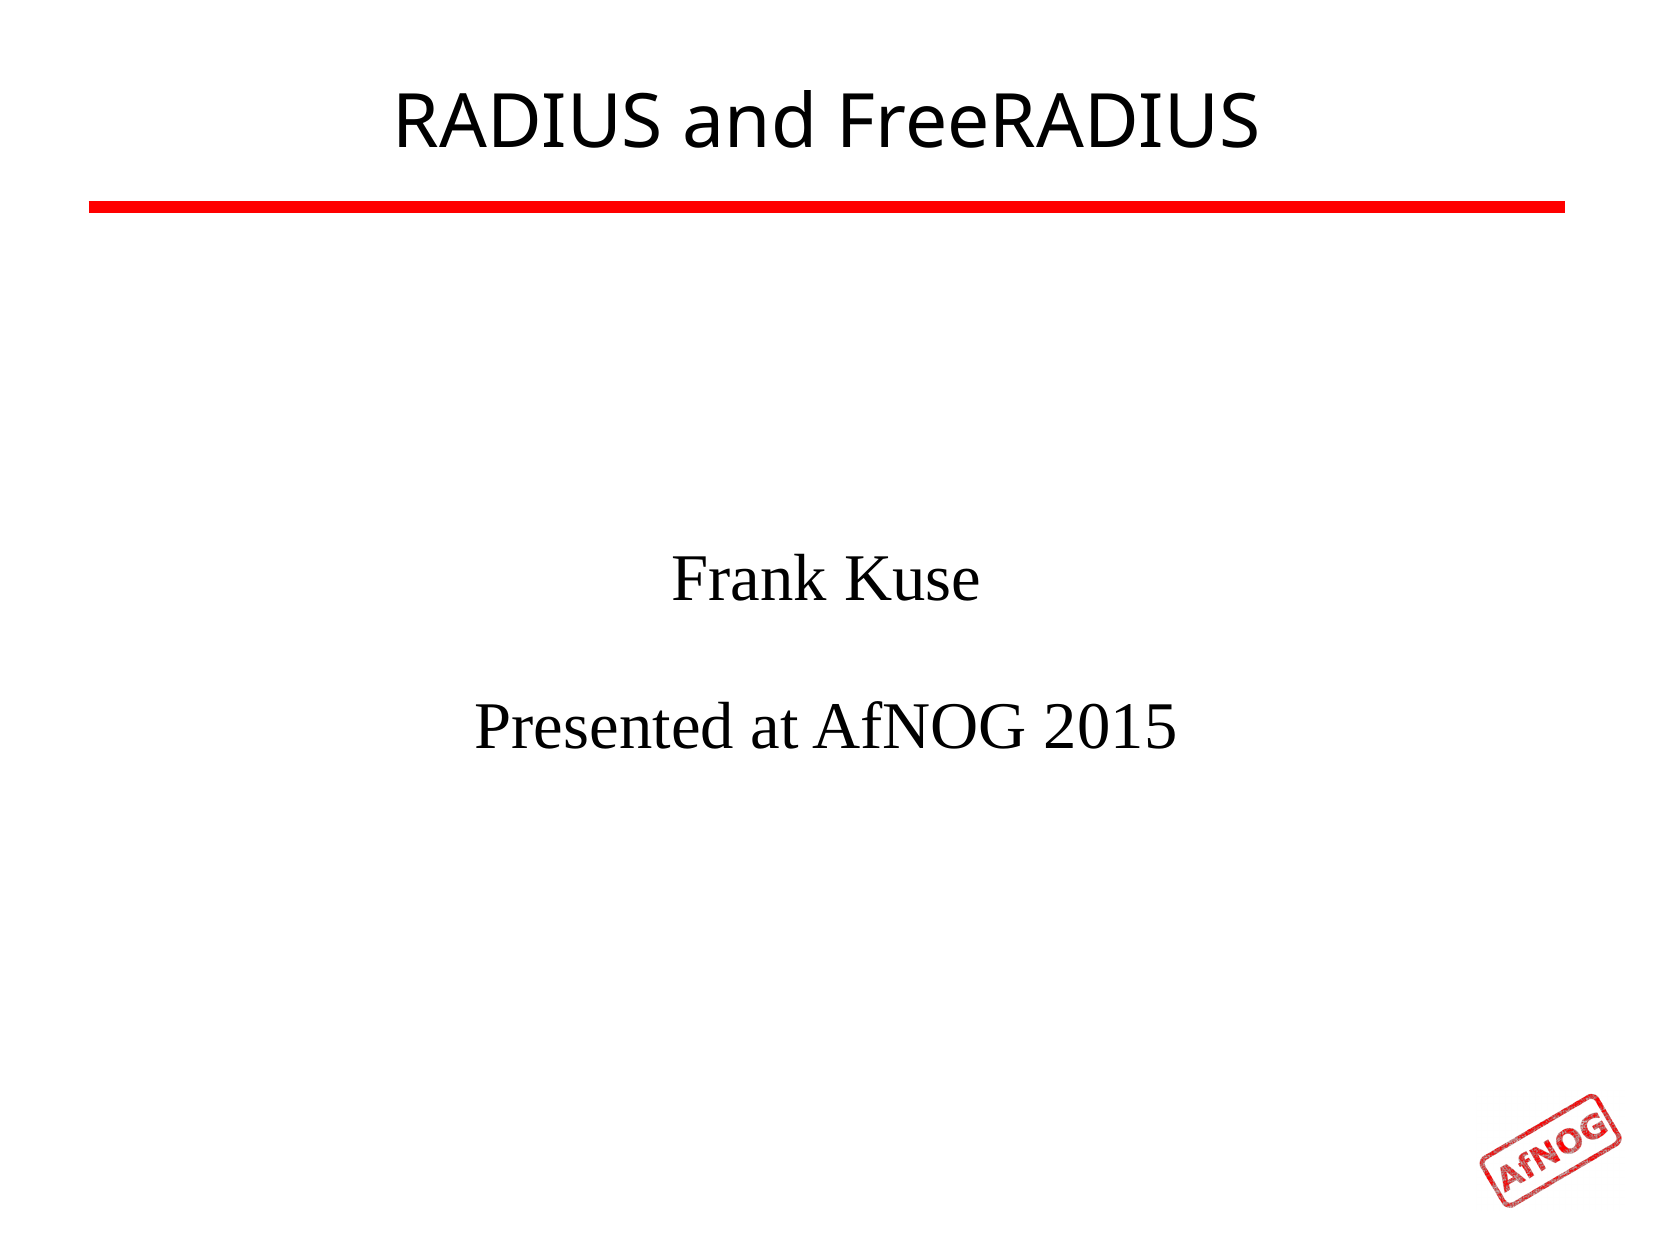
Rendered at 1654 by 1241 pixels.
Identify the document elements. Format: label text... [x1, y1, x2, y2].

title RADIUS and FreeRADIUS [82, 29, 1571, 207]
subtitle Frank Kuse Presented at AfNOG 2015 [82, 236, 1571, 1123]
picture [1476, 1090, 1625, 1211]
